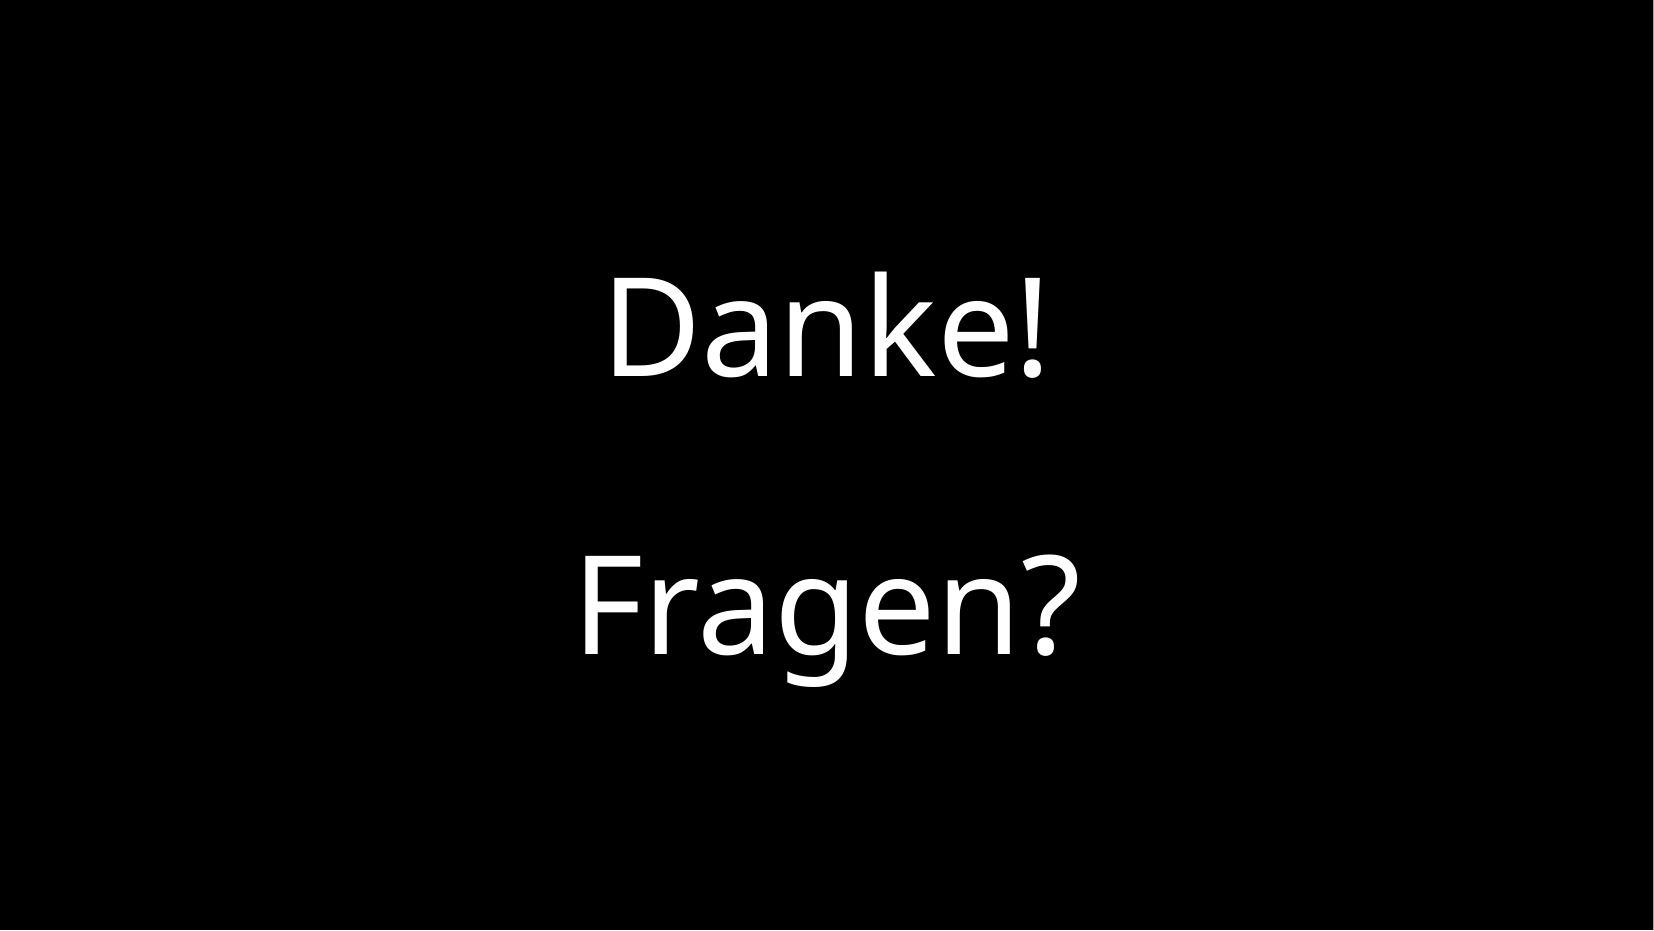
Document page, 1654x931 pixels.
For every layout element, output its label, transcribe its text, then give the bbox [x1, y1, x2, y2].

subtitle Danke! Fragen? [82, 102, 1571, 822]
